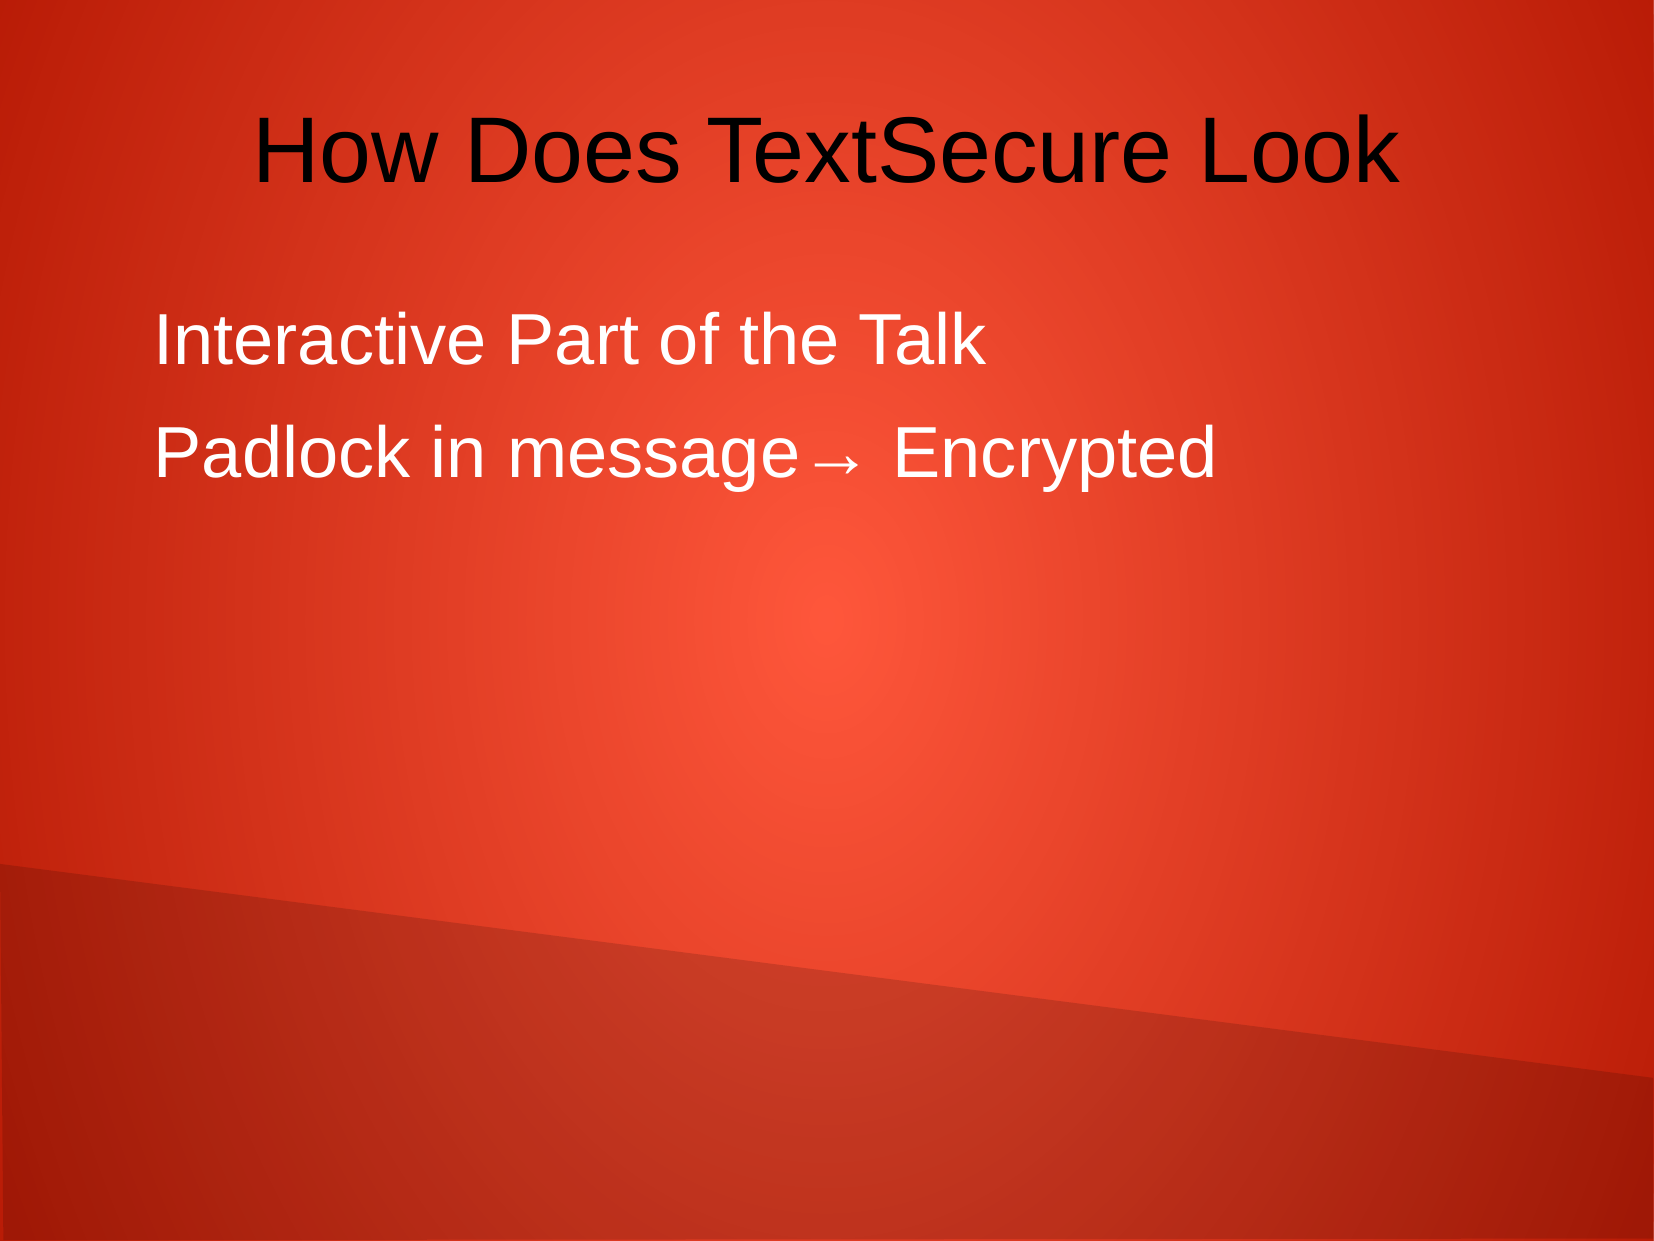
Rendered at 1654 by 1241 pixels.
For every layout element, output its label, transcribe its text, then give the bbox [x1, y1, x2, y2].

title How Does TextSecure Look [82, 47, 1571, 252]
list Interactive Part of the Talk Padlock in message→ Encrypted [82, 299, 1571, 1019]
